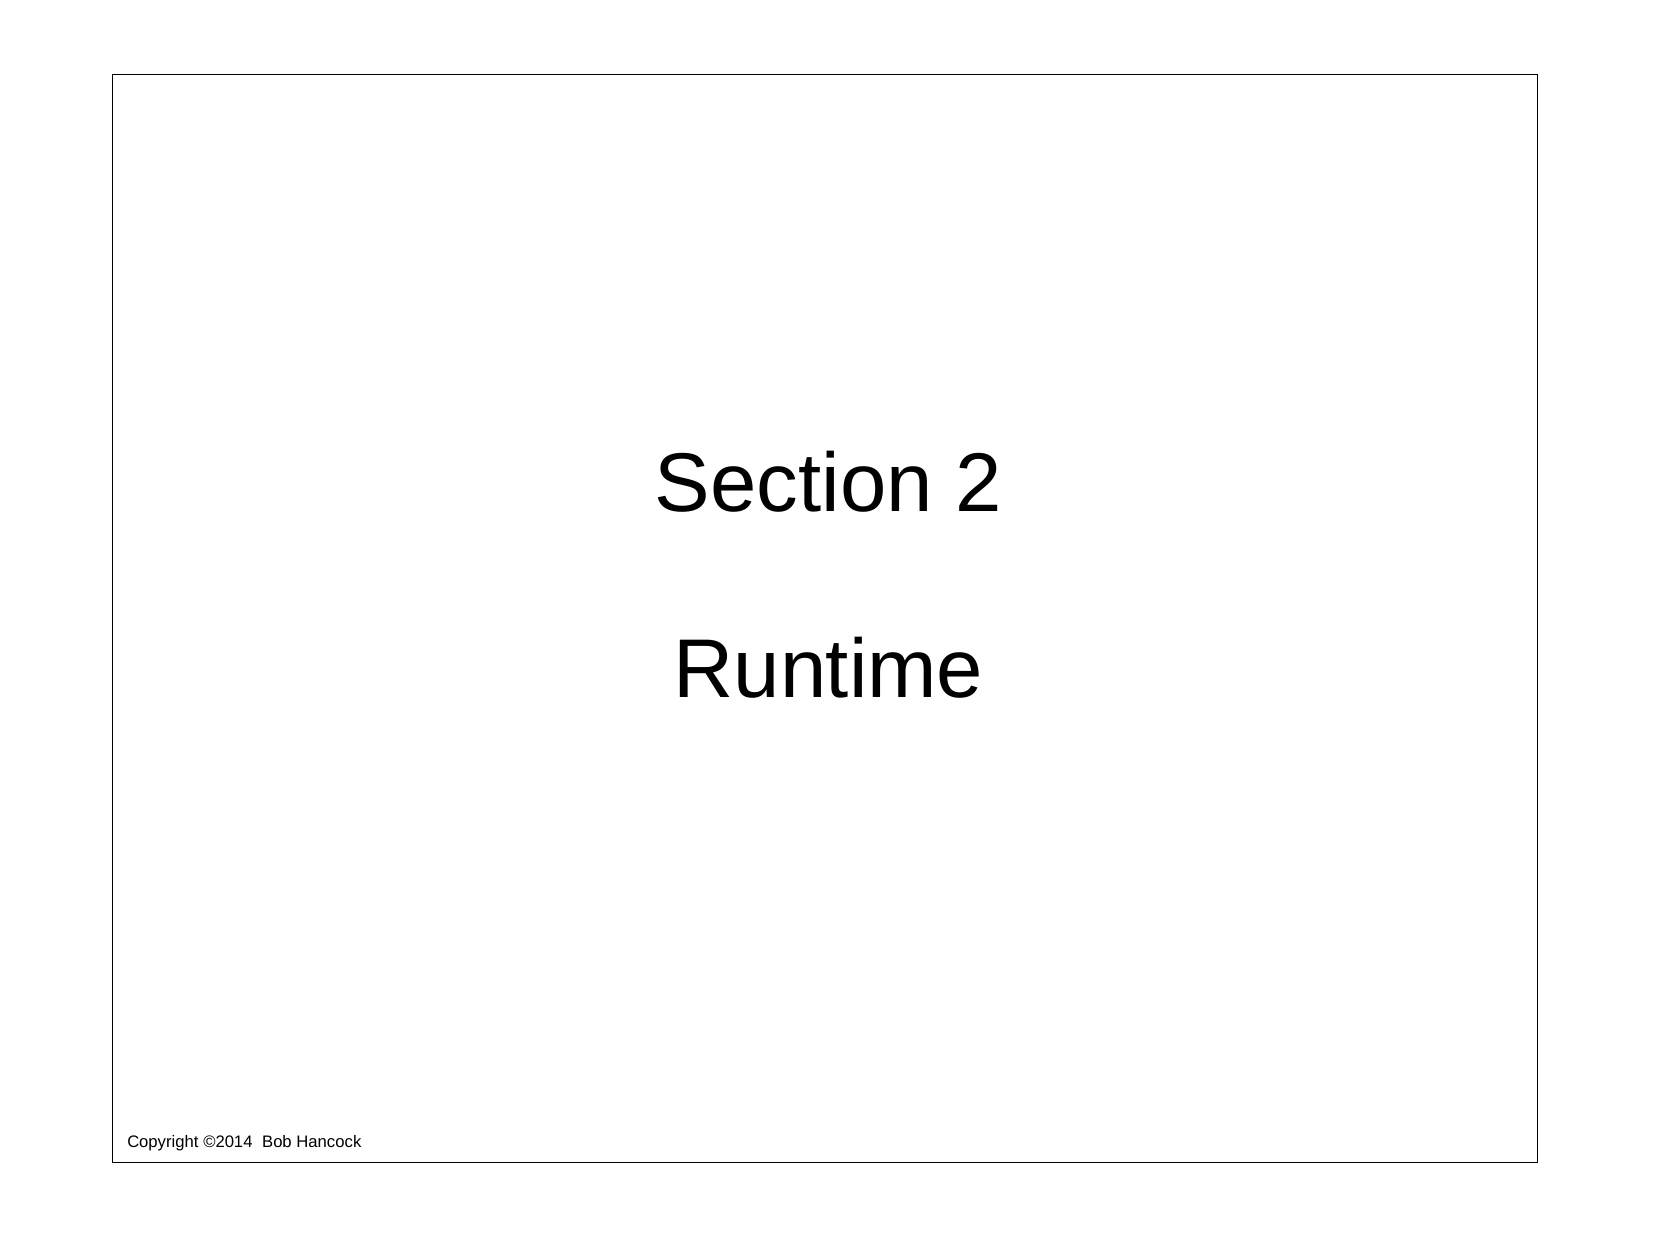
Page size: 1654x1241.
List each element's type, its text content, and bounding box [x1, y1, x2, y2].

text_box Copyright ©2014 Bob Hancock [112, 1125, 377, 1159]
subtitle Section 2 Runtime [251, 164, 1407, 1099]
